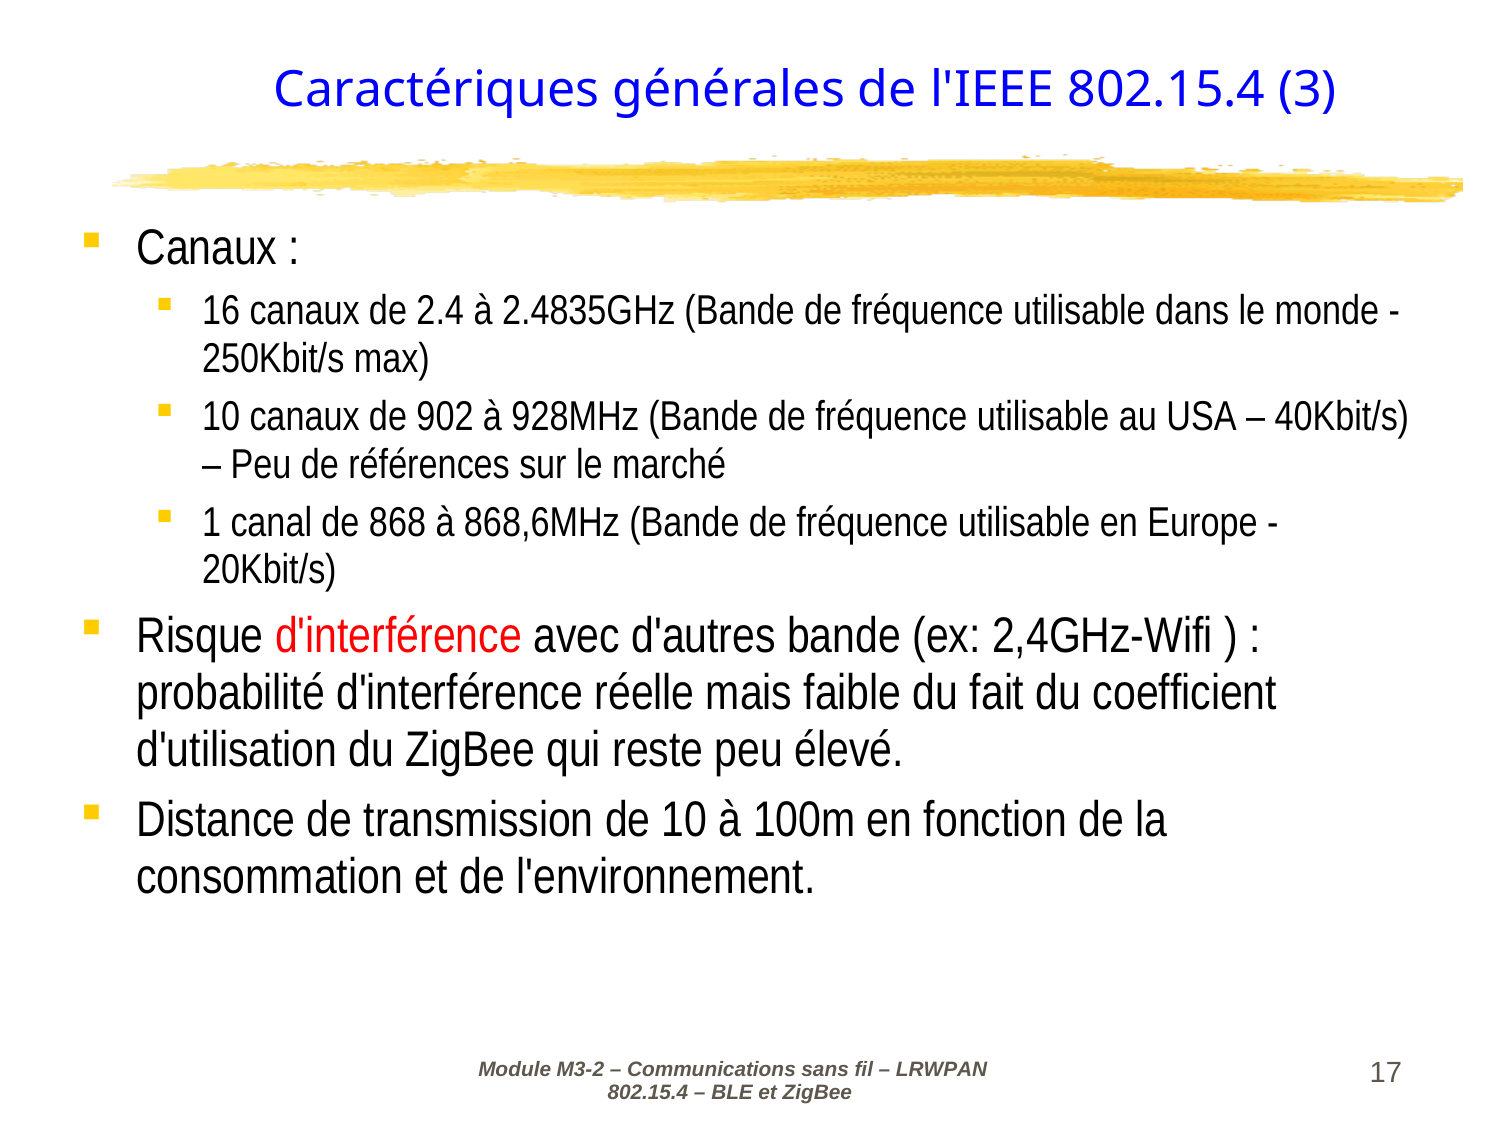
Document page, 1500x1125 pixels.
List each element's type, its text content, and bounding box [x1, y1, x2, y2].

picture [112, 149, 1463, 213]
list Canaux : 16 canaux de 2.4 à 2.4835GHz (Bande de fréquence utilisable dans le monde - 250Kbit/s max) 10 canaux de 902 à 928MHz (Bande de fréquence utilisable au USA – 40Kbit/s) – Peu de références sur le marché 1 canal de 868 à 868,6MHz (Bande de fréquence utilisable en Europe - 20Kbit/s) Risque d'interférence avec d'autres bande (ex: 2,4GHz-Wifi ) : probabilité d'interférence réelle mais faible du fait du coefficient d'utilisation du ZigBee qui reste peu élevé. Distance de transmission de 10 à 100m en fonction de la consommation et de l'environnement. [80, 217, 1422, 910]
title Caractériques générales de l'IEEE 802.15.4 (3) [62, 37, 1338, 138]
